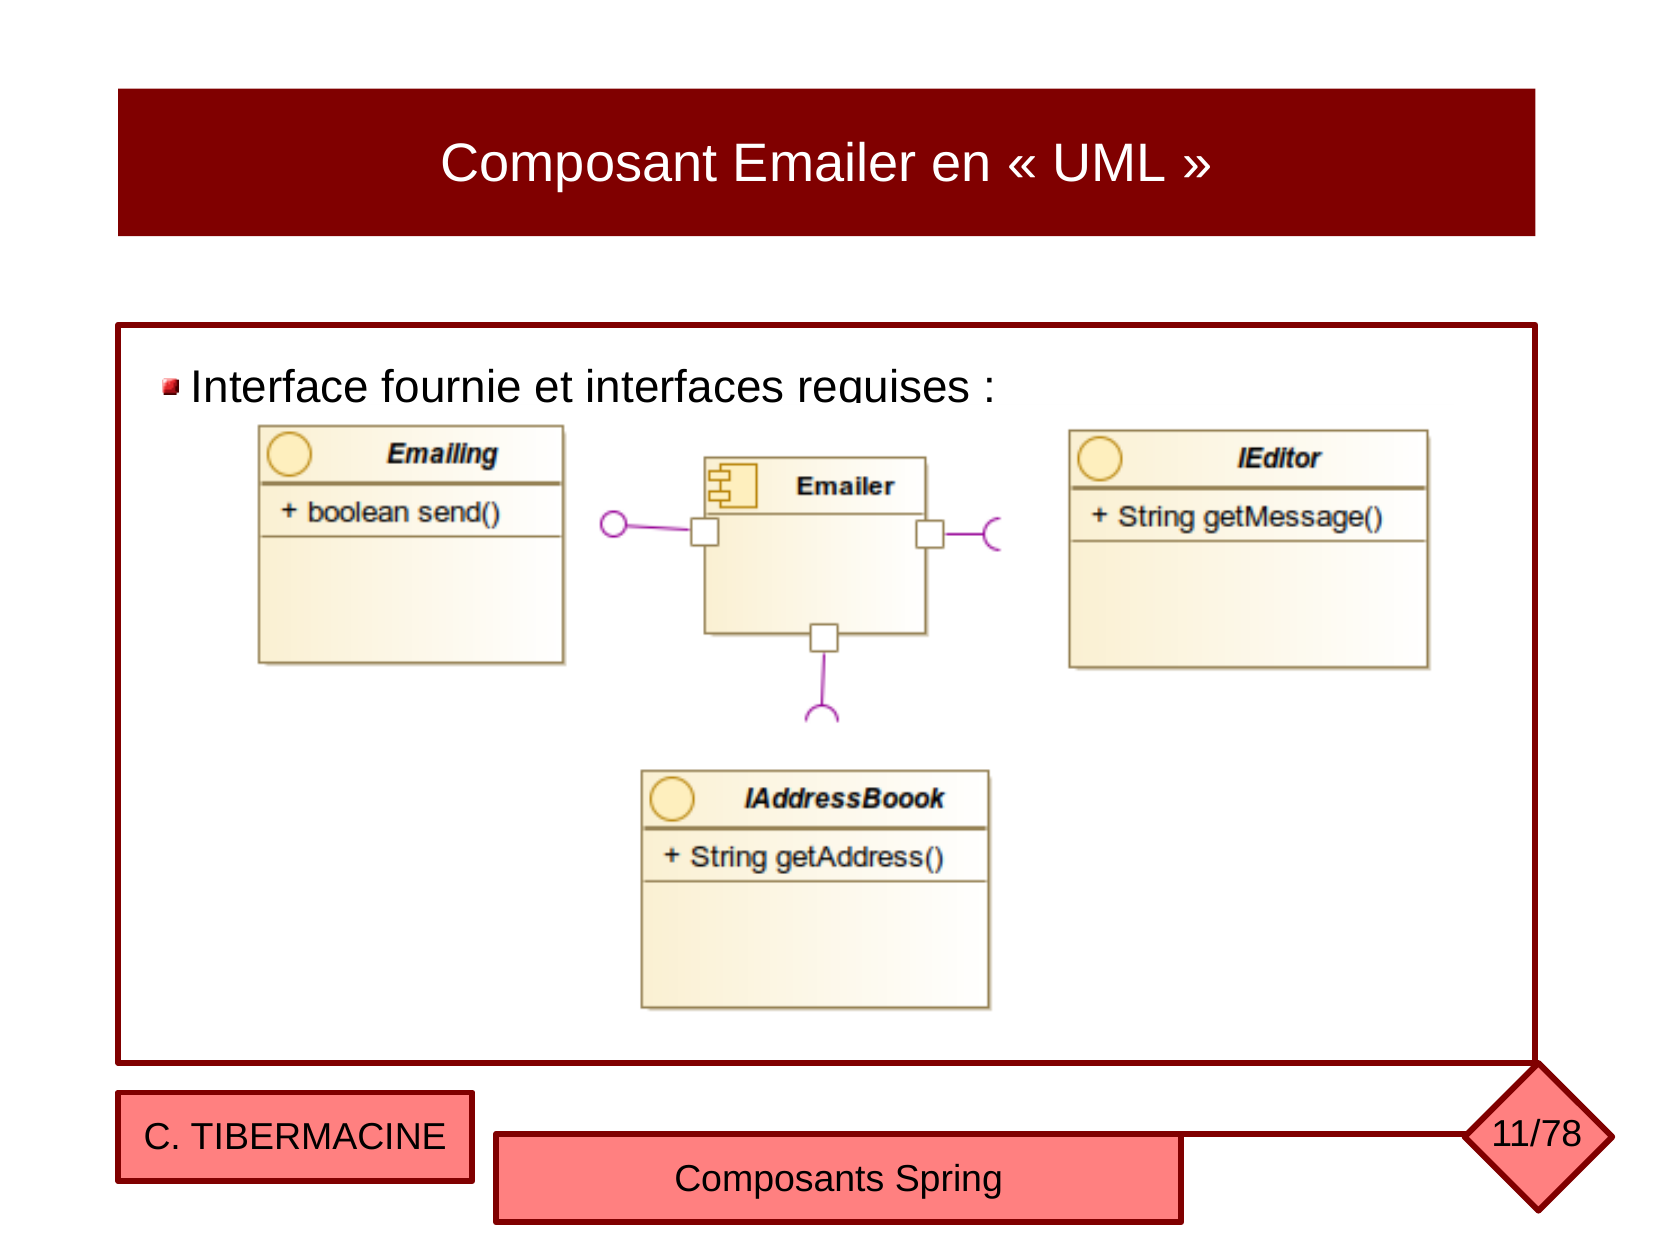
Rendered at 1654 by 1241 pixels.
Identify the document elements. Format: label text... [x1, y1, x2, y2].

text_box C. TIBERMACINE [118, 1092, 473, 1182]
text_box Interface fournie et interfaces requises : [118, 324, 1536, 1063]
text_box Composants Spring [496, 1133, 1182, 1223]
picture [236, 403, 1454, 1034]
text_box [1464, 1125, 1476, 1149]
text_box [1531, 1204, 1546, 1211]
picture [162, 378, 179, 395]
text_box [1497, 1062, 1580, 1104]
text_box Composant Emailer en « UML » [118, 88, 1536, 237]
text_box <numéro>/78 [1476, 1104, 1613, 1204]
